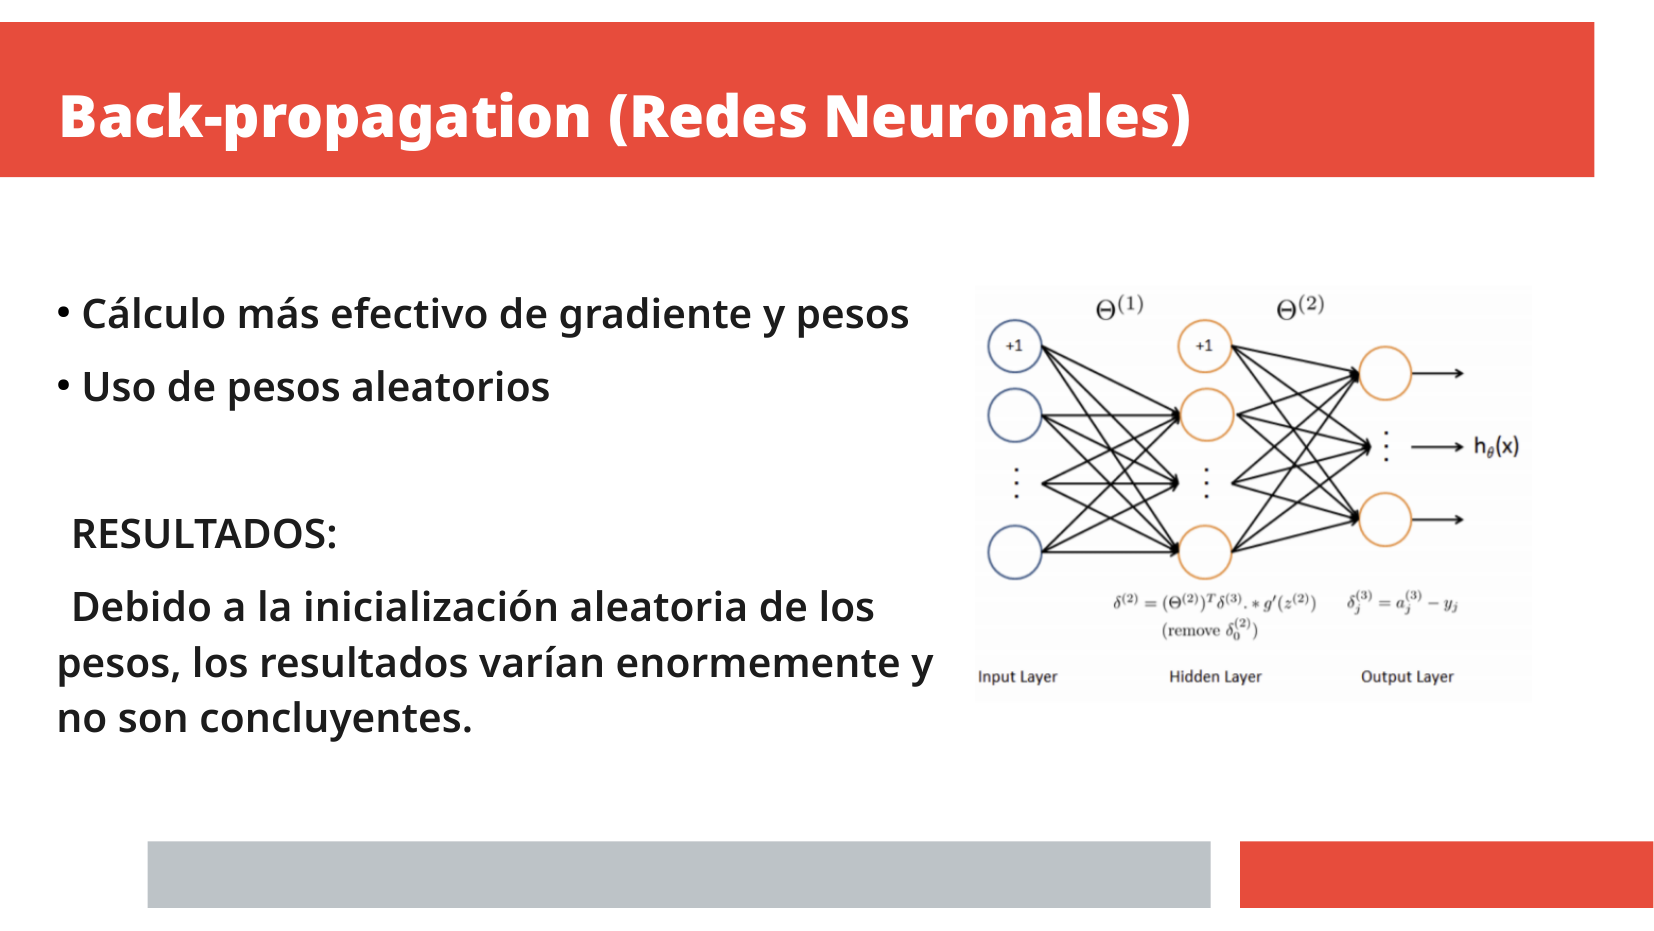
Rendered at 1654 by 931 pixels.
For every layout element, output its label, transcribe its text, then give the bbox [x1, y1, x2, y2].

list Cálculo más efectivo de gradiente y pesos Uso de pesos aleatorios RESULTADOS: Debido a la inicialización aleatoria de los pesos, los resultados varían enormemente y no son concluyentes. [56, 285, 943, 747]
title Back-propagation (Redes Neuronales) [59, 44, 1595, 156]
picture [975, 285, 1535, 705]
